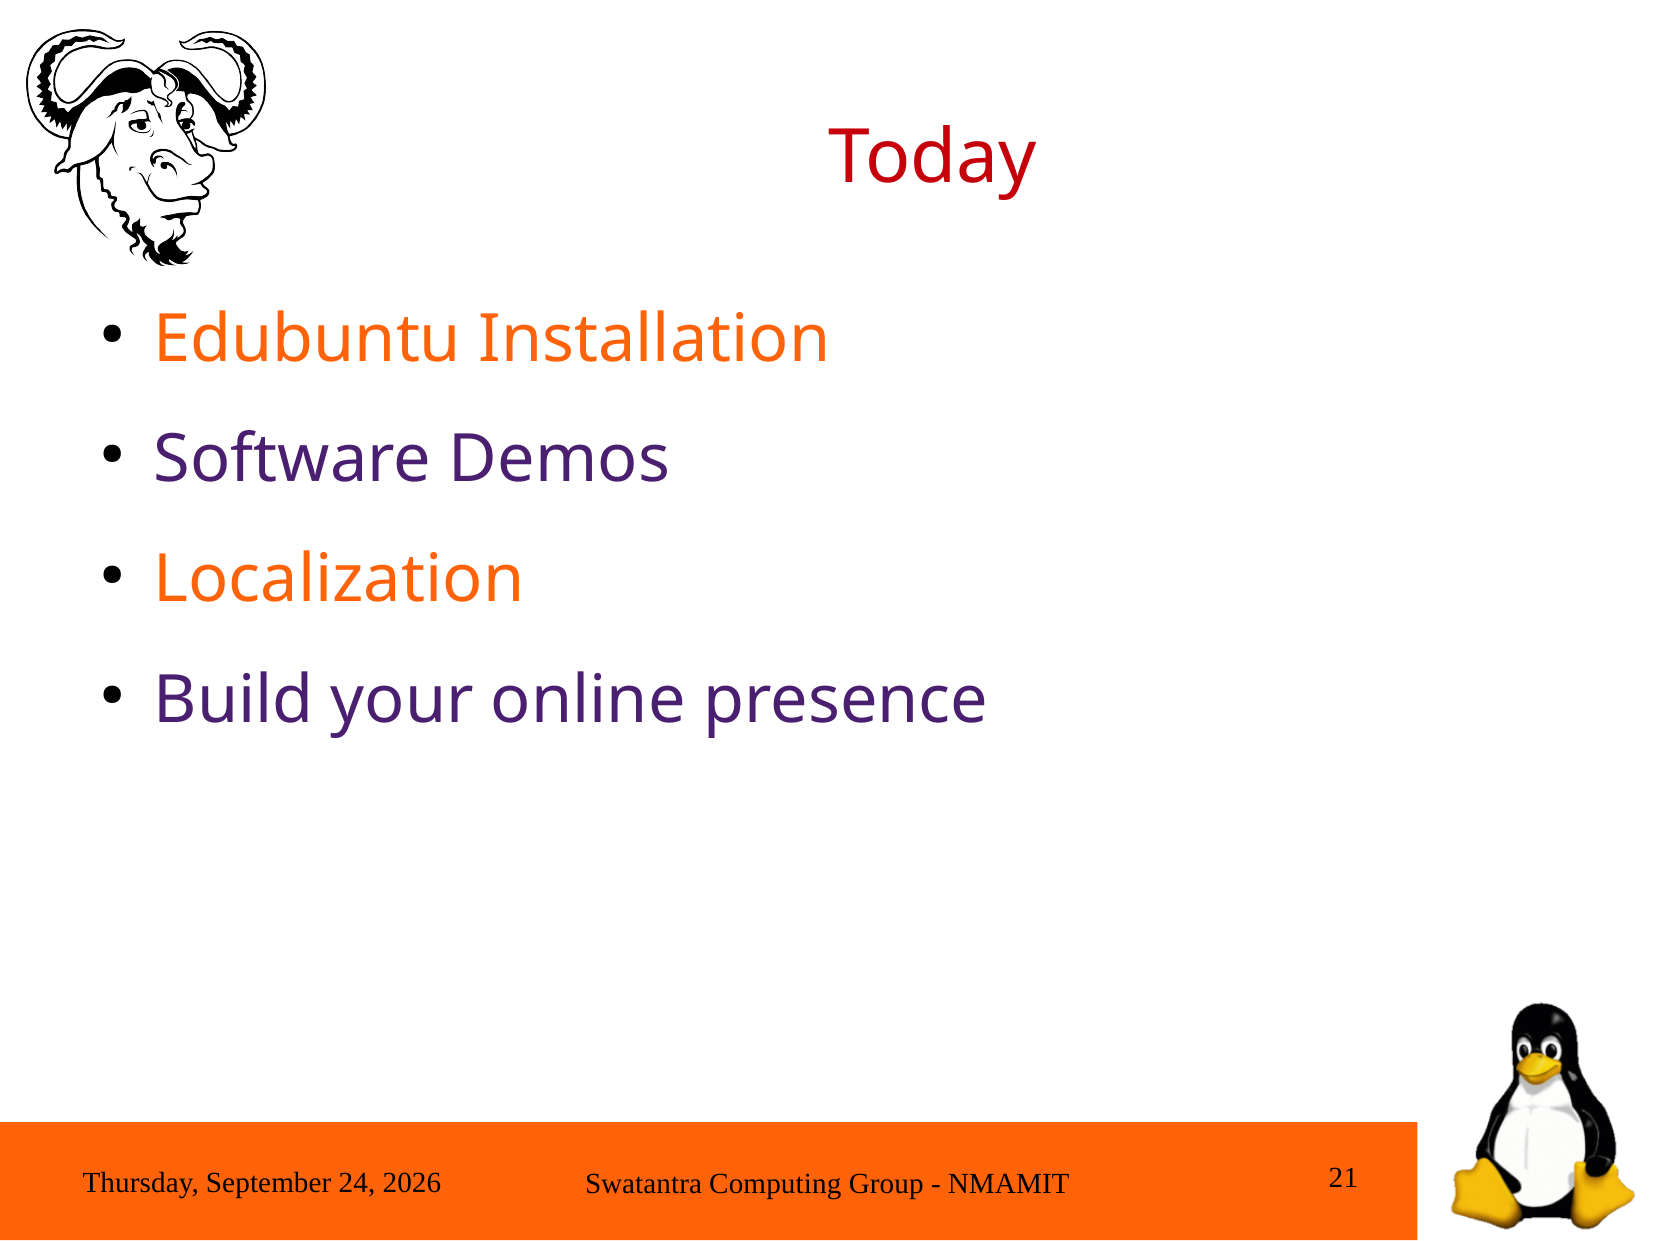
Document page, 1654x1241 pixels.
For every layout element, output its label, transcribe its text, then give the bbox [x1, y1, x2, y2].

list Edubuntu Installation Software Demos Localization Build your online presence [82, 290, 1571, 1109]
picture [26, 29, 266, 266]
picture [1446, 997, 1640, 1235]
title Today [295, 49, 1571, 257]
